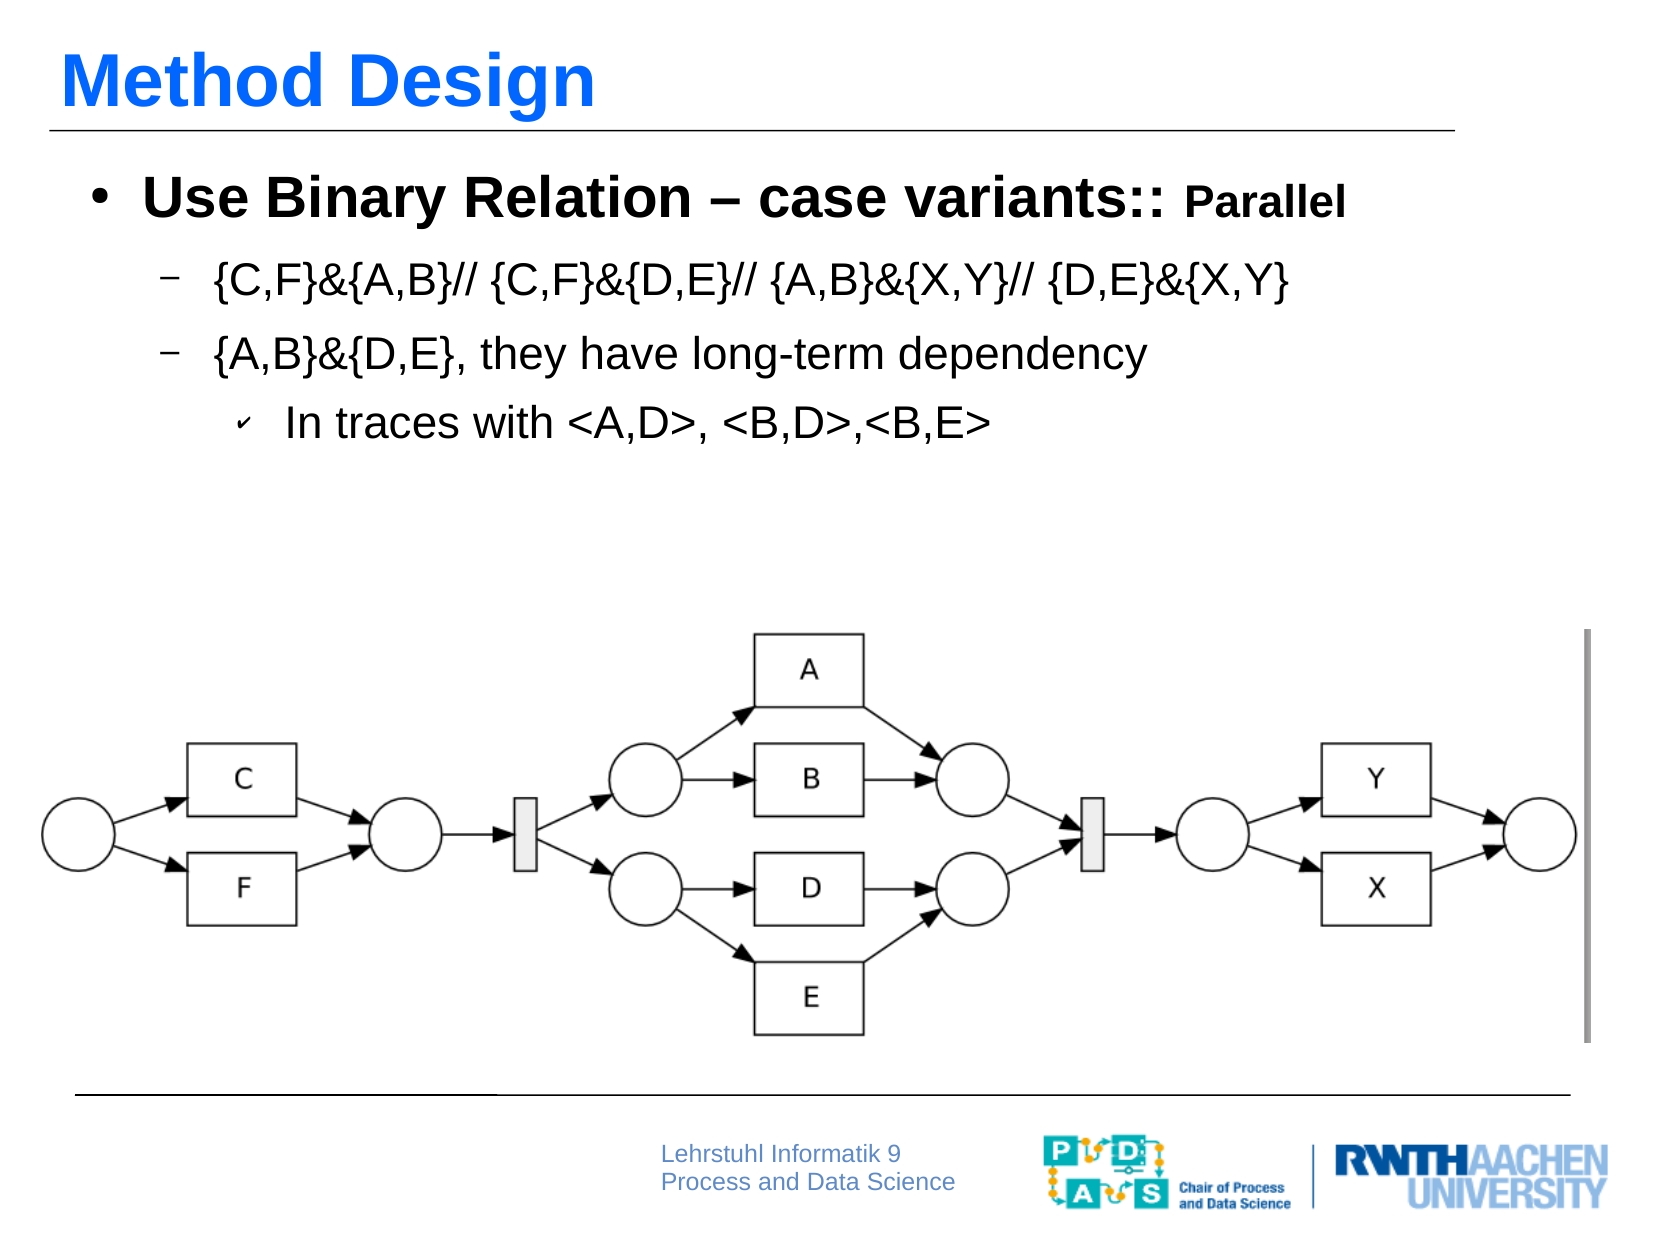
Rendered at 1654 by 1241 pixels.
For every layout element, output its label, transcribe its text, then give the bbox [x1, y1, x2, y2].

picture [1005, 1090, 1647, 1241]
title Method Design [60, 30, 1549, 131]
picture [41, 629, 1591, 1043]
list Use Binary Relation – case variants:: Parallel {C,F}&{A,B}// {C,F}&{D,E}// {A,B}&{X,Y}// {D,E}&{X,Y} {A,B}&{D,E}, they have long-term dependency In traces with <A,D>, <B,D>,<B,E> [71, 165, 1561, 629]
